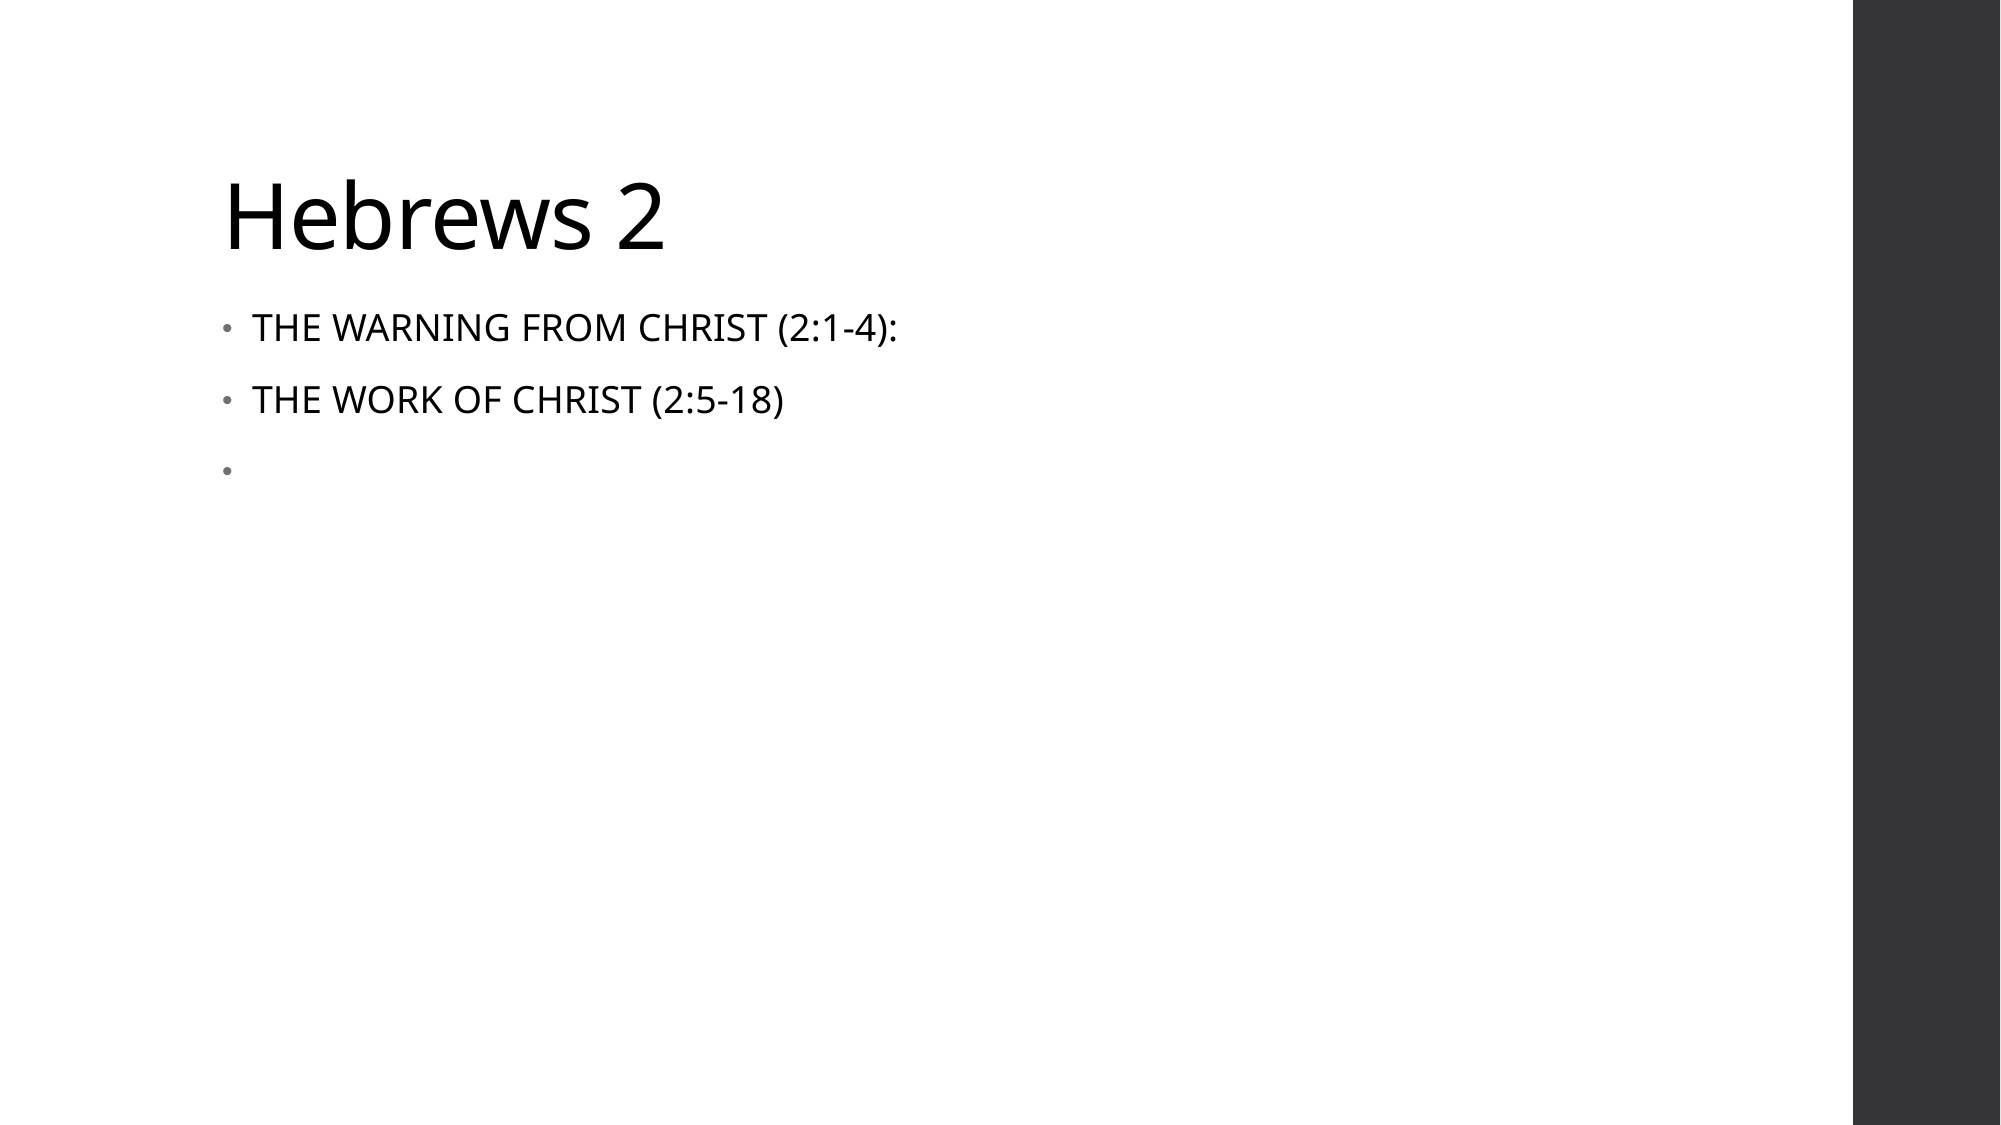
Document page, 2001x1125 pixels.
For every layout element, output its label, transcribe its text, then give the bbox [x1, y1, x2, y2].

list THE WARNING FROM CHRIST (2:1-4): THE WORK OF CHRIST (2:5-18) [206, 299, 1617, 1014]
title Hebrews 2 [206, 60, 1797, 278]
